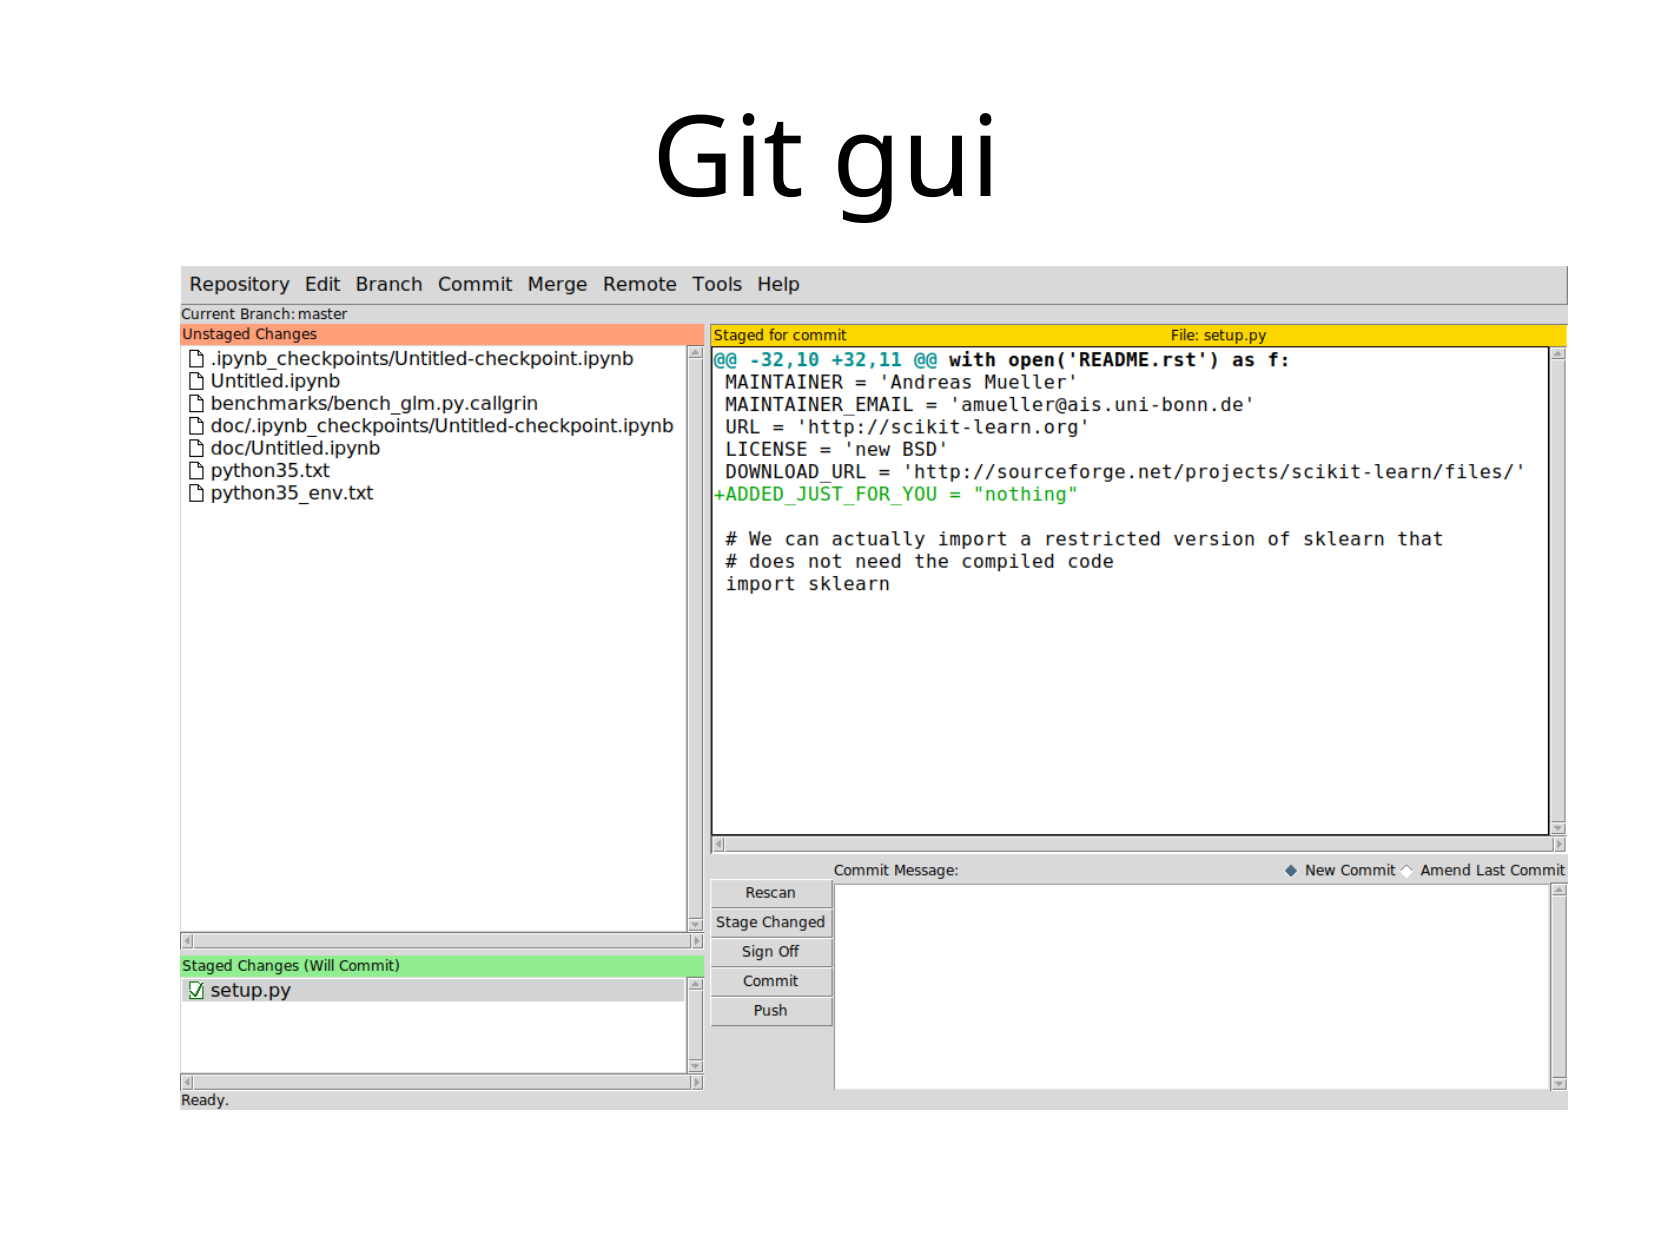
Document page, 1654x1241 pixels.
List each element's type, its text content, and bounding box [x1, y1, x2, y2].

title Git gui [82, 49, 1571, 257]
picture [180, 265, 1568, 1111]
